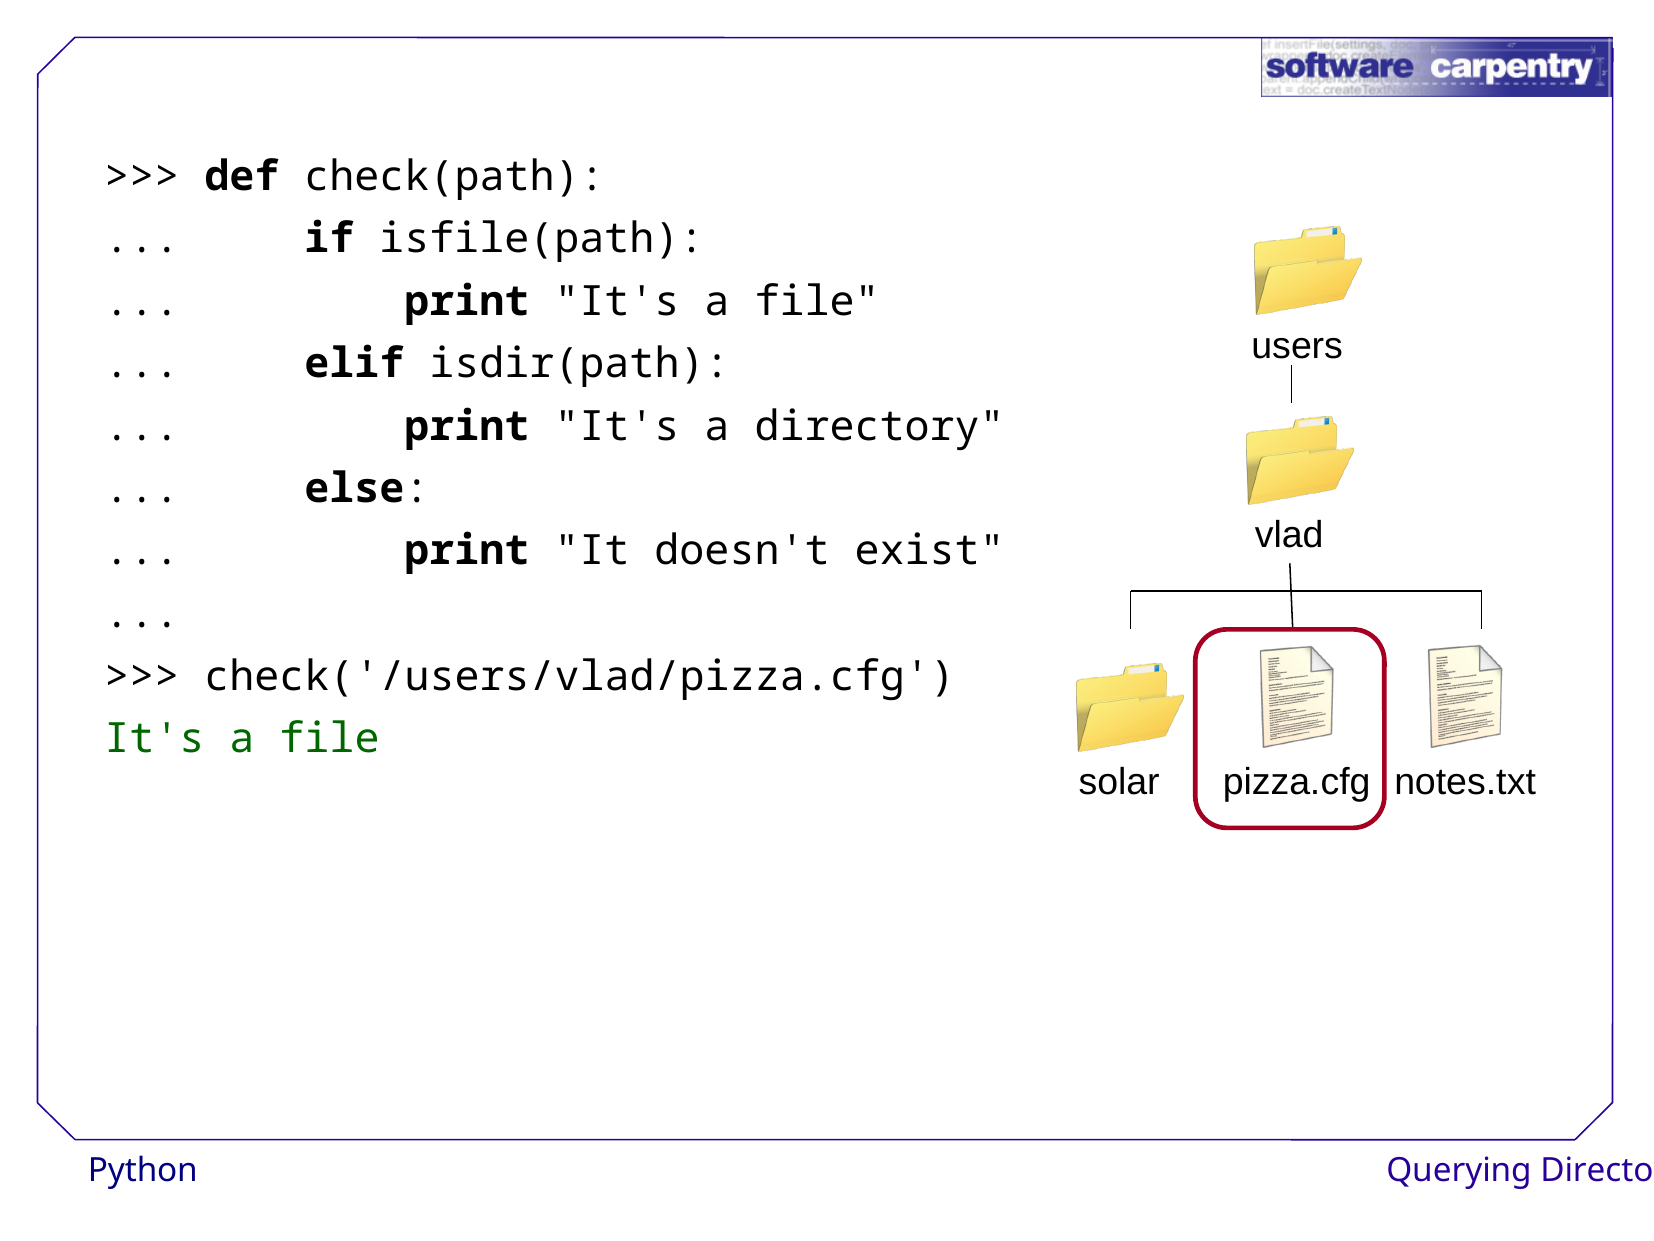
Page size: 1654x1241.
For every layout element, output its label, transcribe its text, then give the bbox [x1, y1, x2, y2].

text_box notes.txt [1384, 753, 1552, 811]
picture [1242, 402, 1358, 518]
text_box >>> def check(path): ... if isfile(path): ... print "It's a file" ... elif isdir(path): ... print "It's a directory" ... else: ... print "It doesn't exist" ... >>> check('/users/vlad/pizza.cfg') It's a file [1198, 632, 1382, 825]
text_box users [1236, 316, 1358, 375]
text_box pizza.cfg [1208, 753, 1379, 811]
picture [1240, 639, 1354, 753]
picture [1250, 212, 1366, 328]
text_box vlad [1240, 506, 1339, 564]
text_box solar [1063, 753, 1175, 811]
picture [1408, 638, 1523, 753]
picture [1072, 649, 1188, 765]
picture [1261, 39, 1613, 97]
text_box >>> def check(path): ... if isfile(path): ... print "It's a file" ... elif isdir(path): ... print "It's a directory" ... else: ... print "It doesn't exist" ... >>> check('/users/vlad/pizza.cfg') It's a file [89, 128, 1512, 1037]
